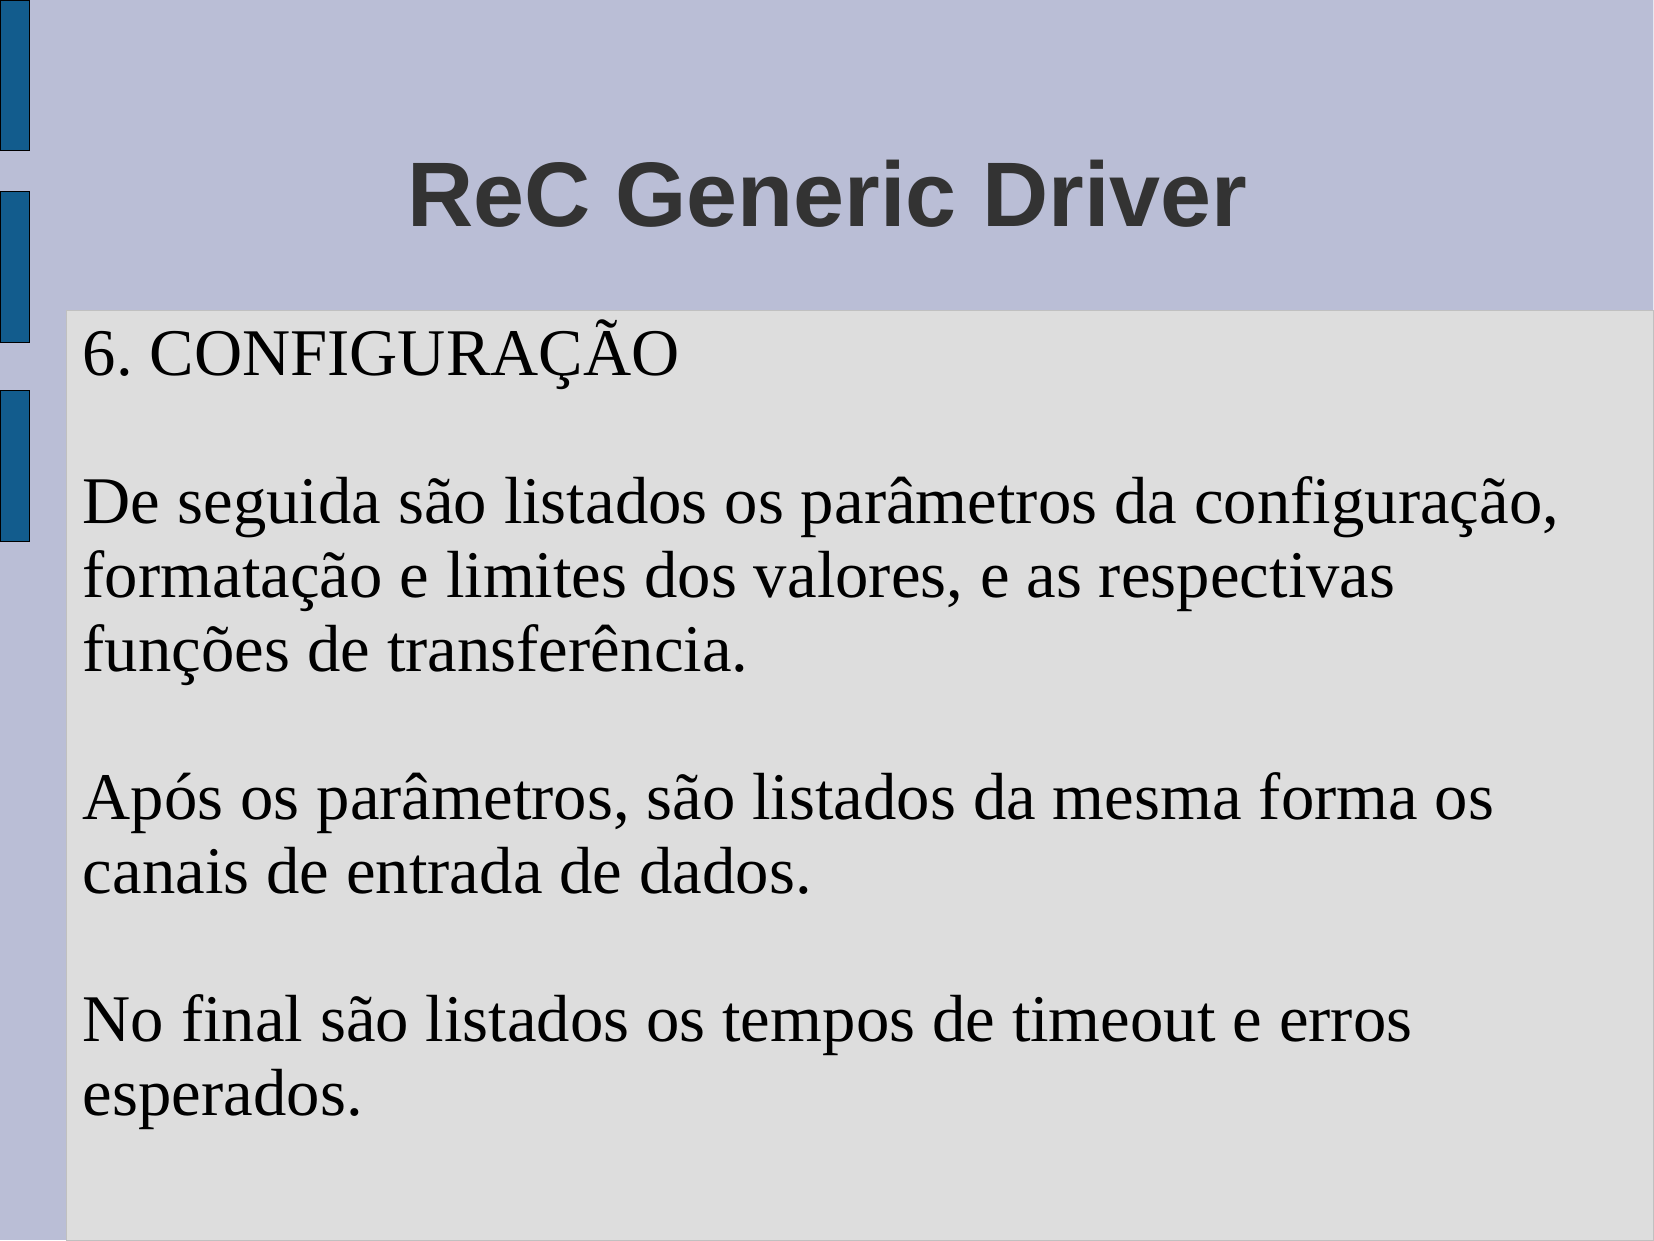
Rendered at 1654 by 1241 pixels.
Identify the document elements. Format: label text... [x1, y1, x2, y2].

title ReC Generic Driver [121, 91, 1534, 299]
subtitle 6. CONFIGURAÇÃO De seguida são listados os parâmetros da configuração, formatação e limites dos valores, e as respectivas funções de transferência. Após os parâmetros, são listados da mesma forma os canais de entrada de dados. No final são listados os tempos de timeout e erros esperados. [82, 315, 1571, 1131]
